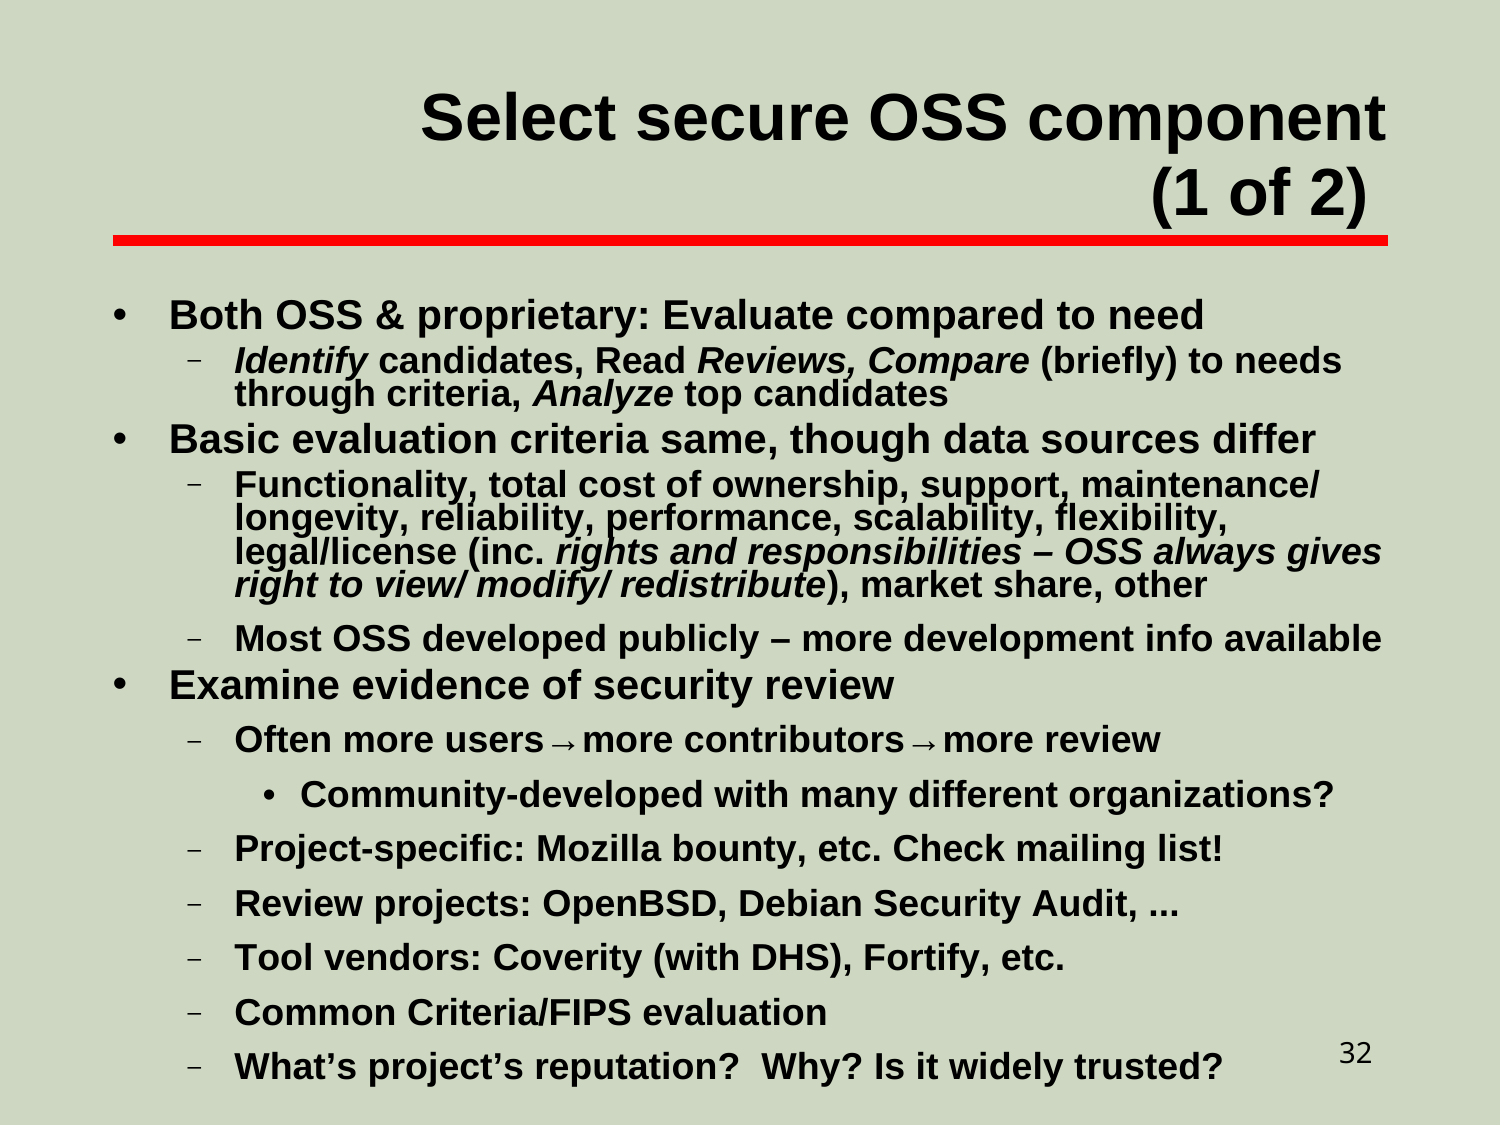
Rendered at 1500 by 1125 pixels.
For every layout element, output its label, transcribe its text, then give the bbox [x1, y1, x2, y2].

list Both OSS & proprietary: Evaluate compared to need Identify candidates, Read Reviews, Compare (briefly) to needs through criteria, Analyze top candidates Basic evaluation criteria same, though data sources differ Functionality, total cost of ownership, support, maintenance/ longevity, reliability, performance, scalability, flexibility, legal/license (inc. rights and responsibilities – OSS always gives right to view/ modify/ redistribute), market share, other Most OSS developed publicly – more development info available Examine evidence of security review Often more users→more contributors→more review Community-developed with many different organizations? Project-specific: Mozilla bounty, etc. Check mailing list! Review projects: OpenBSD, Debian Security Audit, ... Tool vendors: Coverity (with DHS), Fortify, etc. Common Criteria/FIPS evaluation What’s project’s reputation? Why? Is it widely trusted? [112, 299, 1388, 1116]
title Select secure OSS component (1 of 2) [337, 79, 1388, 230]
